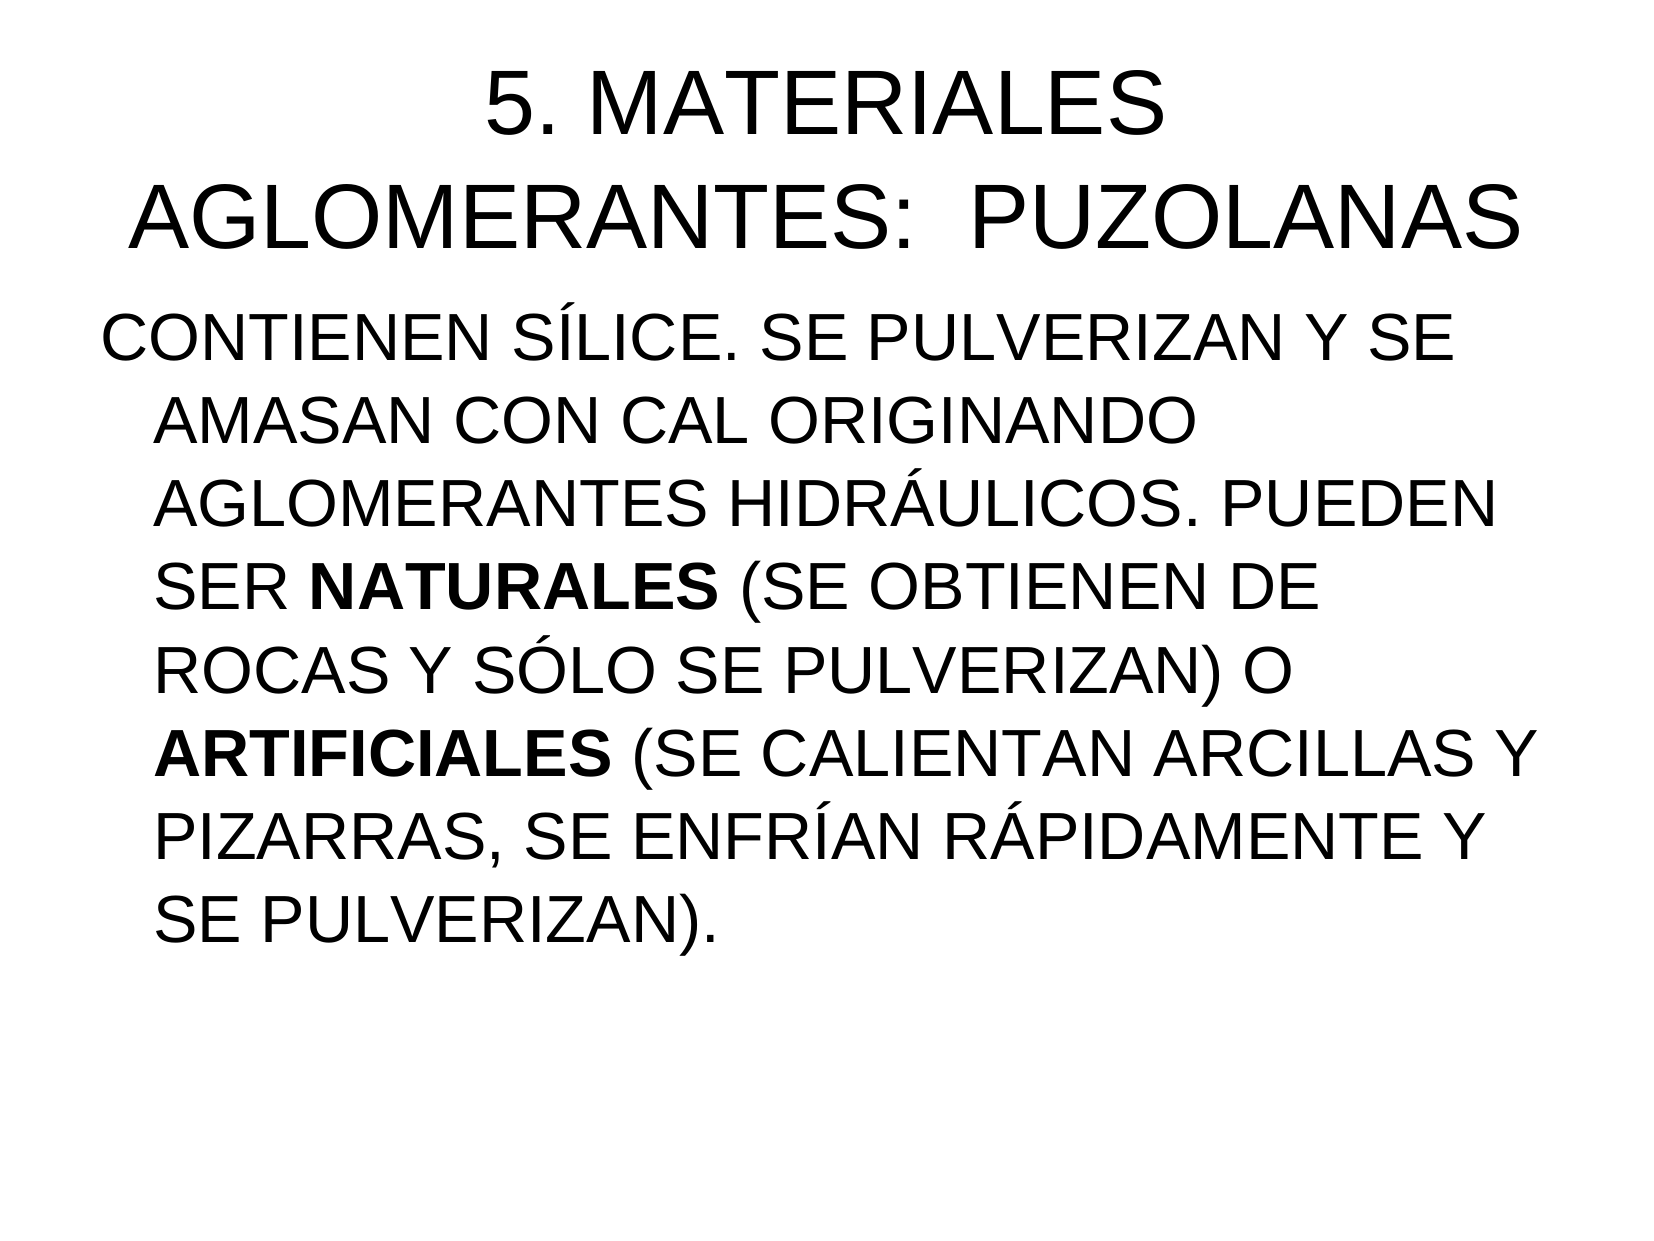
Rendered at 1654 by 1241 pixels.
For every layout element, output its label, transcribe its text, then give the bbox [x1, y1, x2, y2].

list CONTIENEN SÍLICE. SE PULVERIZAN Y SE AMASAN CON CAL ORIGINANDO AGLOMERANTES HIDRÁULICOS. PUEDEN SER NATURALES (SE OBTIENEN DE ROCAS Y SÓLO SE PULVERIZAN) O ARTIFICIALES (SE CALIENTAN ARCILLAS Y PIZARRAS, SE ENFRÍAN RÁPIDAMENTE Y SE PULVERIZAN). [82, 290, 1571, 1109]
title 5. MATERIALES AGLOMERANTES: PUZOLANAS [82, 38, 1571, 268]
